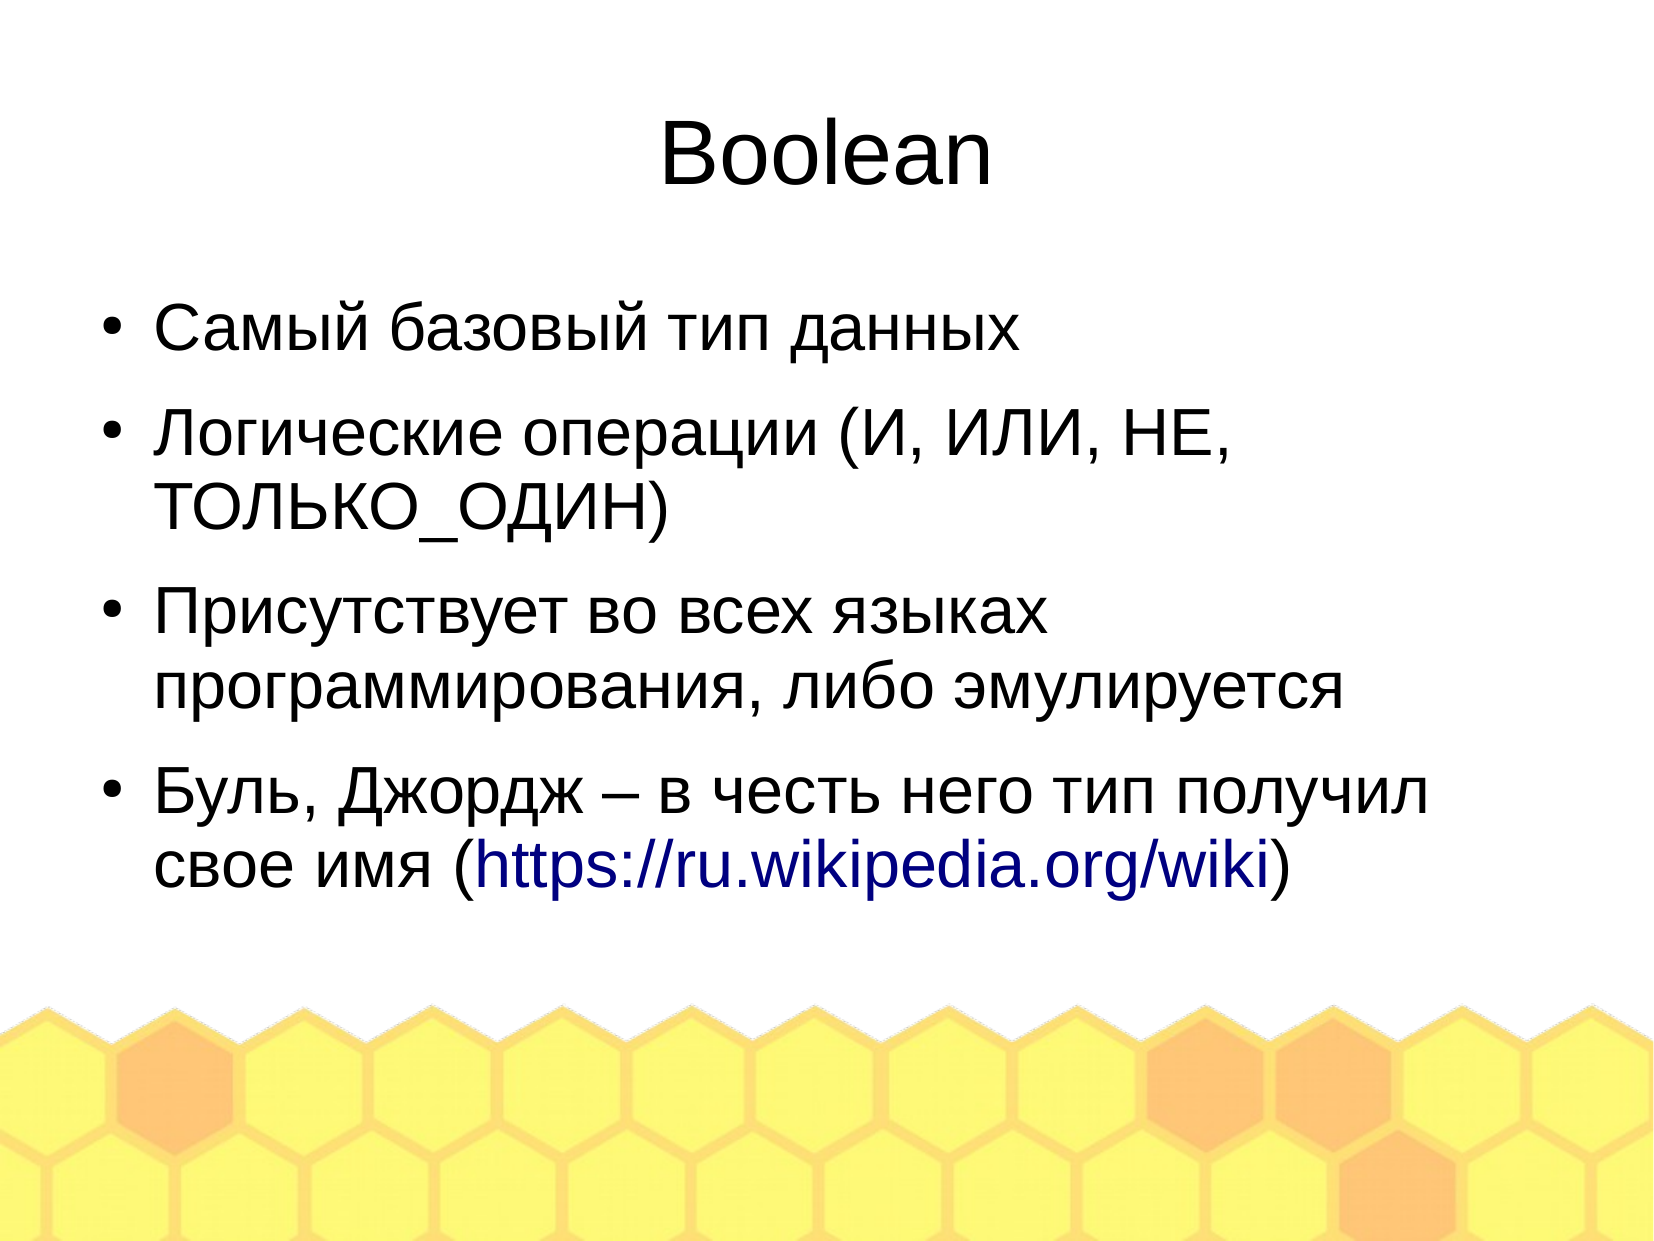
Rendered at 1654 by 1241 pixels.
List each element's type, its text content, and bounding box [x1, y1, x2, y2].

title Boolean [82, 49, 1571, 257]
list Самый базовый тип данных Логические операции (И, ИЛИ, НЕ, ТОЛЬКО_ОДИН) Присутствует во всех языках программирования, либо эмулируется Буль, Джордж – в честь него тип получил свое имя (https://ru.wikipedia.org/wiki) [82, 290, 1571, 1010]
picture [0, 1001, 1654, 1241]
